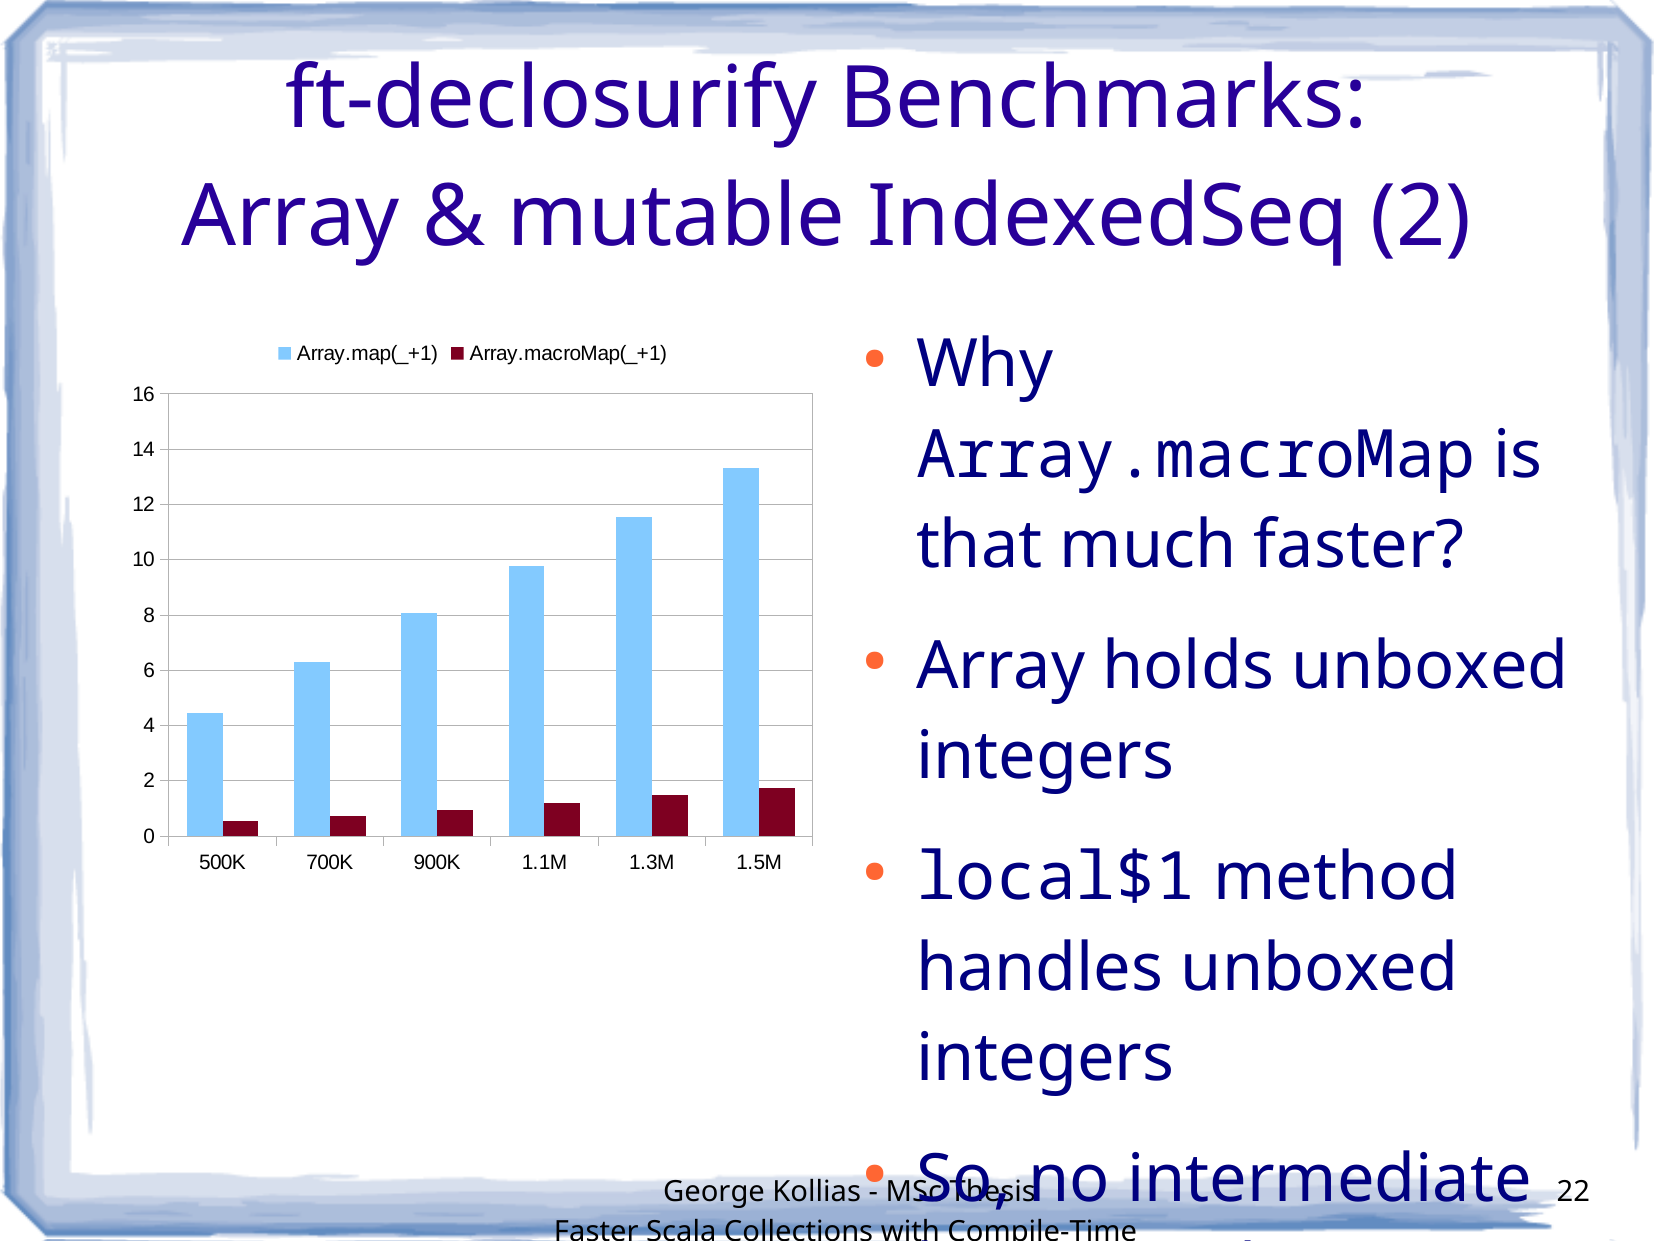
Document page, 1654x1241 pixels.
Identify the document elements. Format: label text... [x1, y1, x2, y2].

picture [998, 1227, 1005, 1241]
picture [680, 1233, 687, 1239]
title ft-declosurify Benchmarks: Array & mutable IndexedSeq (2) [82, 49, 1571, 257]
picture [614, 1227, 622, 1232]
picture [969, 1227, 978, 1239]
picture [704, 1233, 711, 1239]
picture [573, 1233, 580, 1239]
picture [1108, 1227, 1115, 1241]
picture [0, 0, 1654, 1241]
chart [118, 324, 827, 818]
list Why Array.macroMap is that much faster? Array holds unboxed integers local$1 method handles unboxed integers So, no intermediate boxing/unboxing! [845, 315, 1572, 1182]
picture [926, 1227, 934, 1241]
picture [1098, 1227, 1105, 1241]
picture [988, 1227, 995, 1241]
picture [779, 1227, 787, 1232]
picture [1124, 1227, 1132, 1232]
picture [827, 1227, 836, 1239]
picture [888, 1228, 895, 1241]
picture [1015, 1227, 1024, 1239]
picture [746, 1227, 755, 1239]
picture [1047, 1227, 1055, 1232]
picture [846, 1227, 854, 1241]
